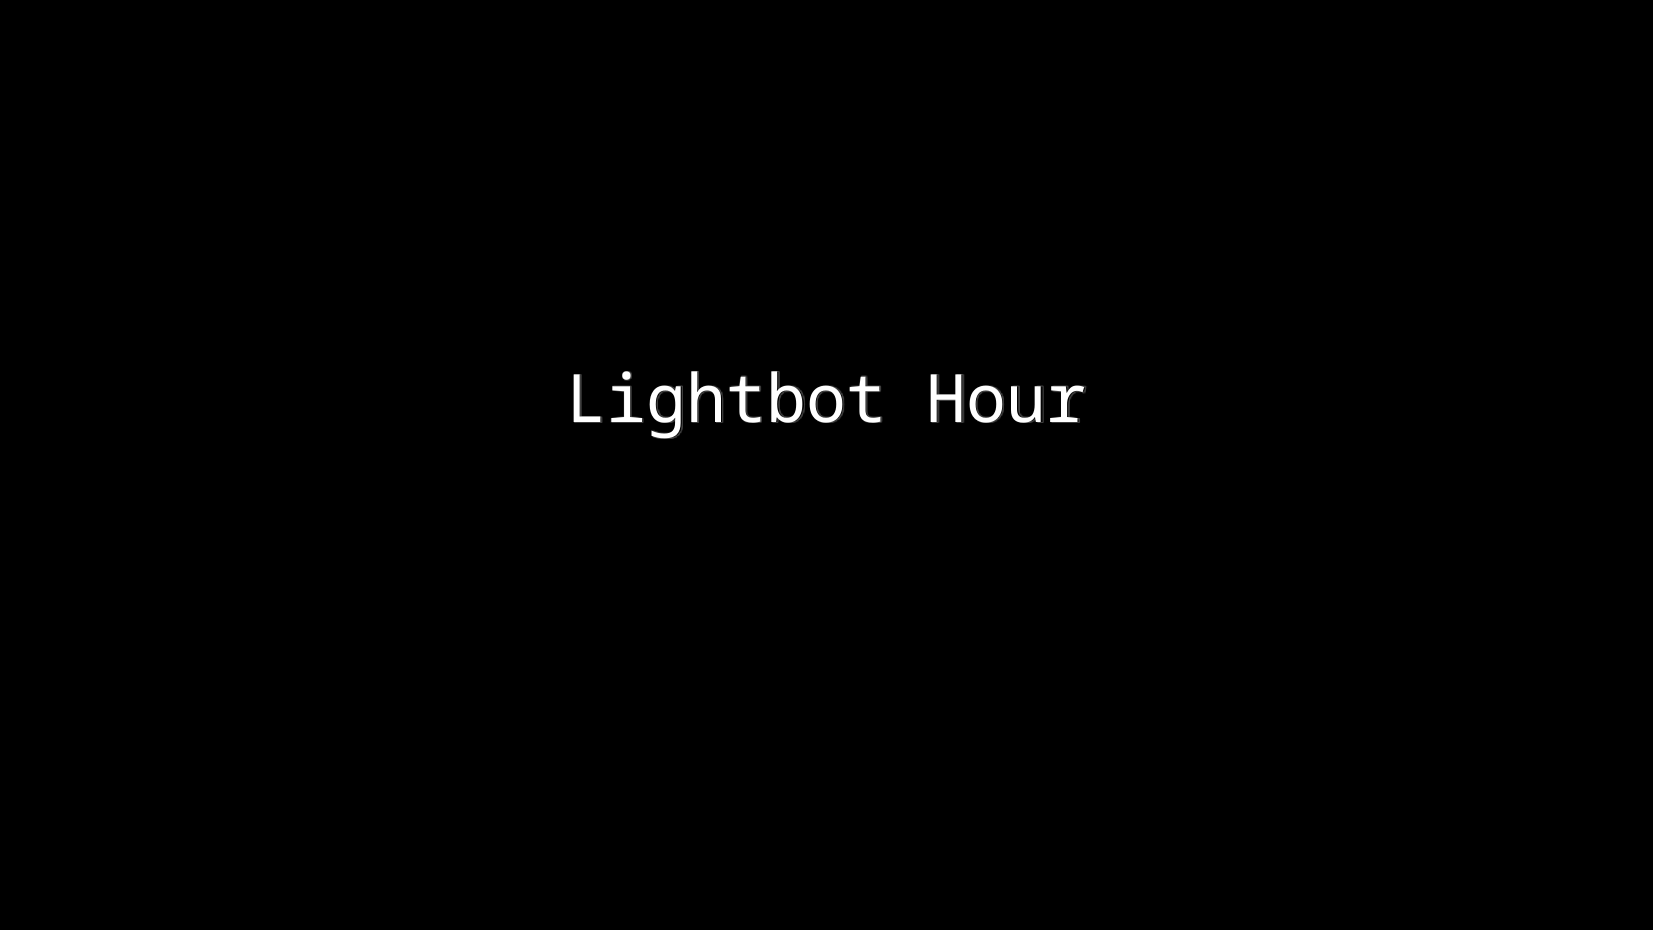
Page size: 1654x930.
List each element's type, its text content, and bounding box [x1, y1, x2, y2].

subtitle Lightbot Hour [82, 37, 1571, 757]
